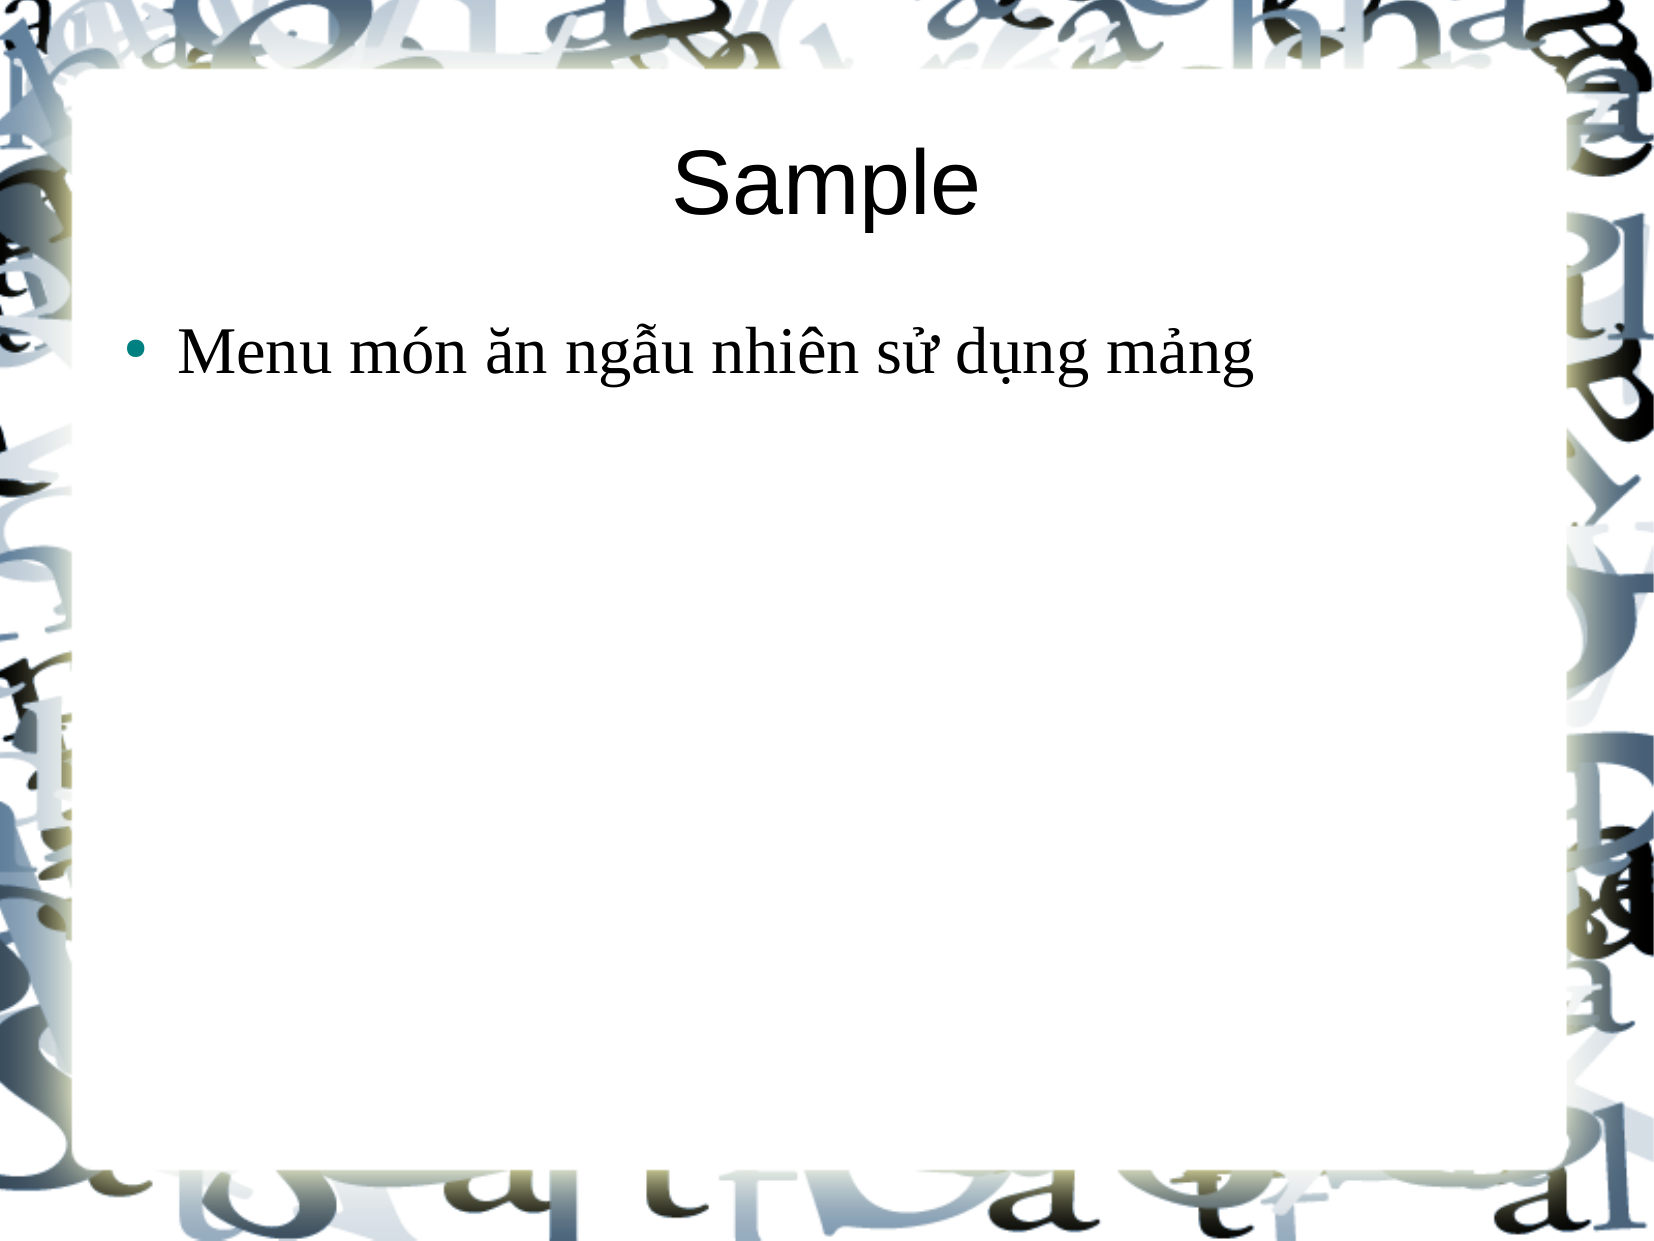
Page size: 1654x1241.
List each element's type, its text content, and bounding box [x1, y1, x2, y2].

picture [0, 0, 1654, 1241]
title Sample [82, 78, 1571, 287]
list Menu món ăn ngẫu nhiên sử dụng mảng [106, 313, 1530, 1028]
